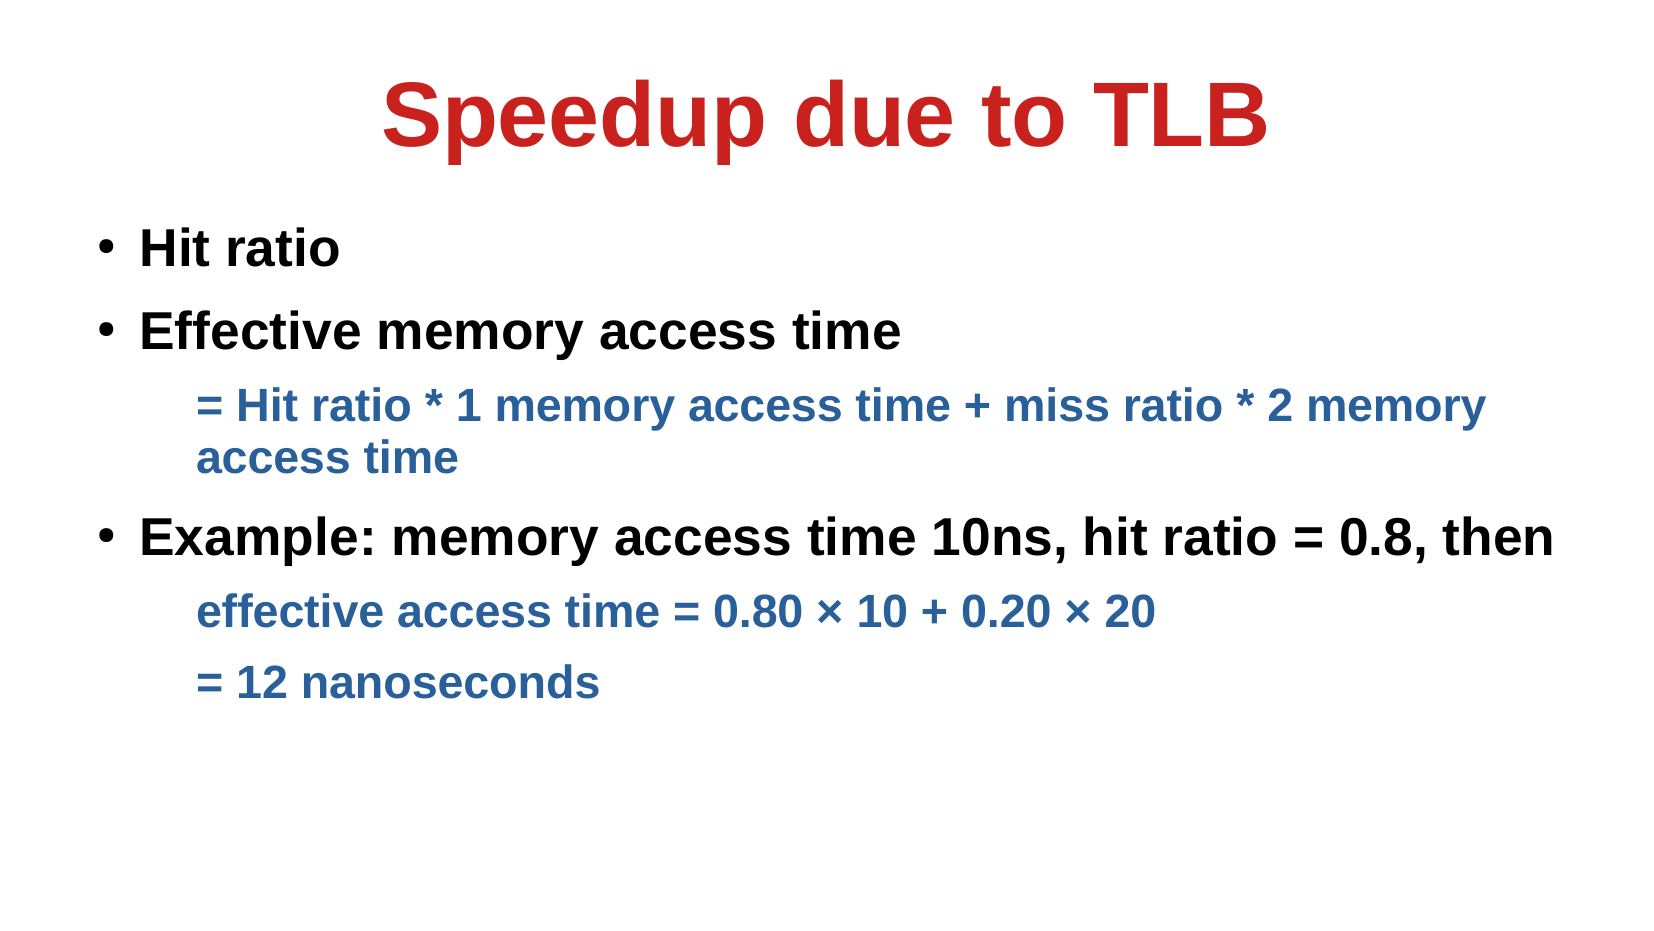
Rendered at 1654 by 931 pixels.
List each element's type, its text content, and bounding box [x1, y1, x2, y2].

list Hit ratio Effective memory access time = Hit ratio * 1 memory access time + miss ratio * 2 memory access time Example: memory access time 10ns, hit ratio = 0.8, then effective access time = 0.80 × 10 + 0.20 × 20 = 12 nanoseconds [82, 217, 1571, 758]
title Speedup due to TLB [82, 37, 1571, 193]
